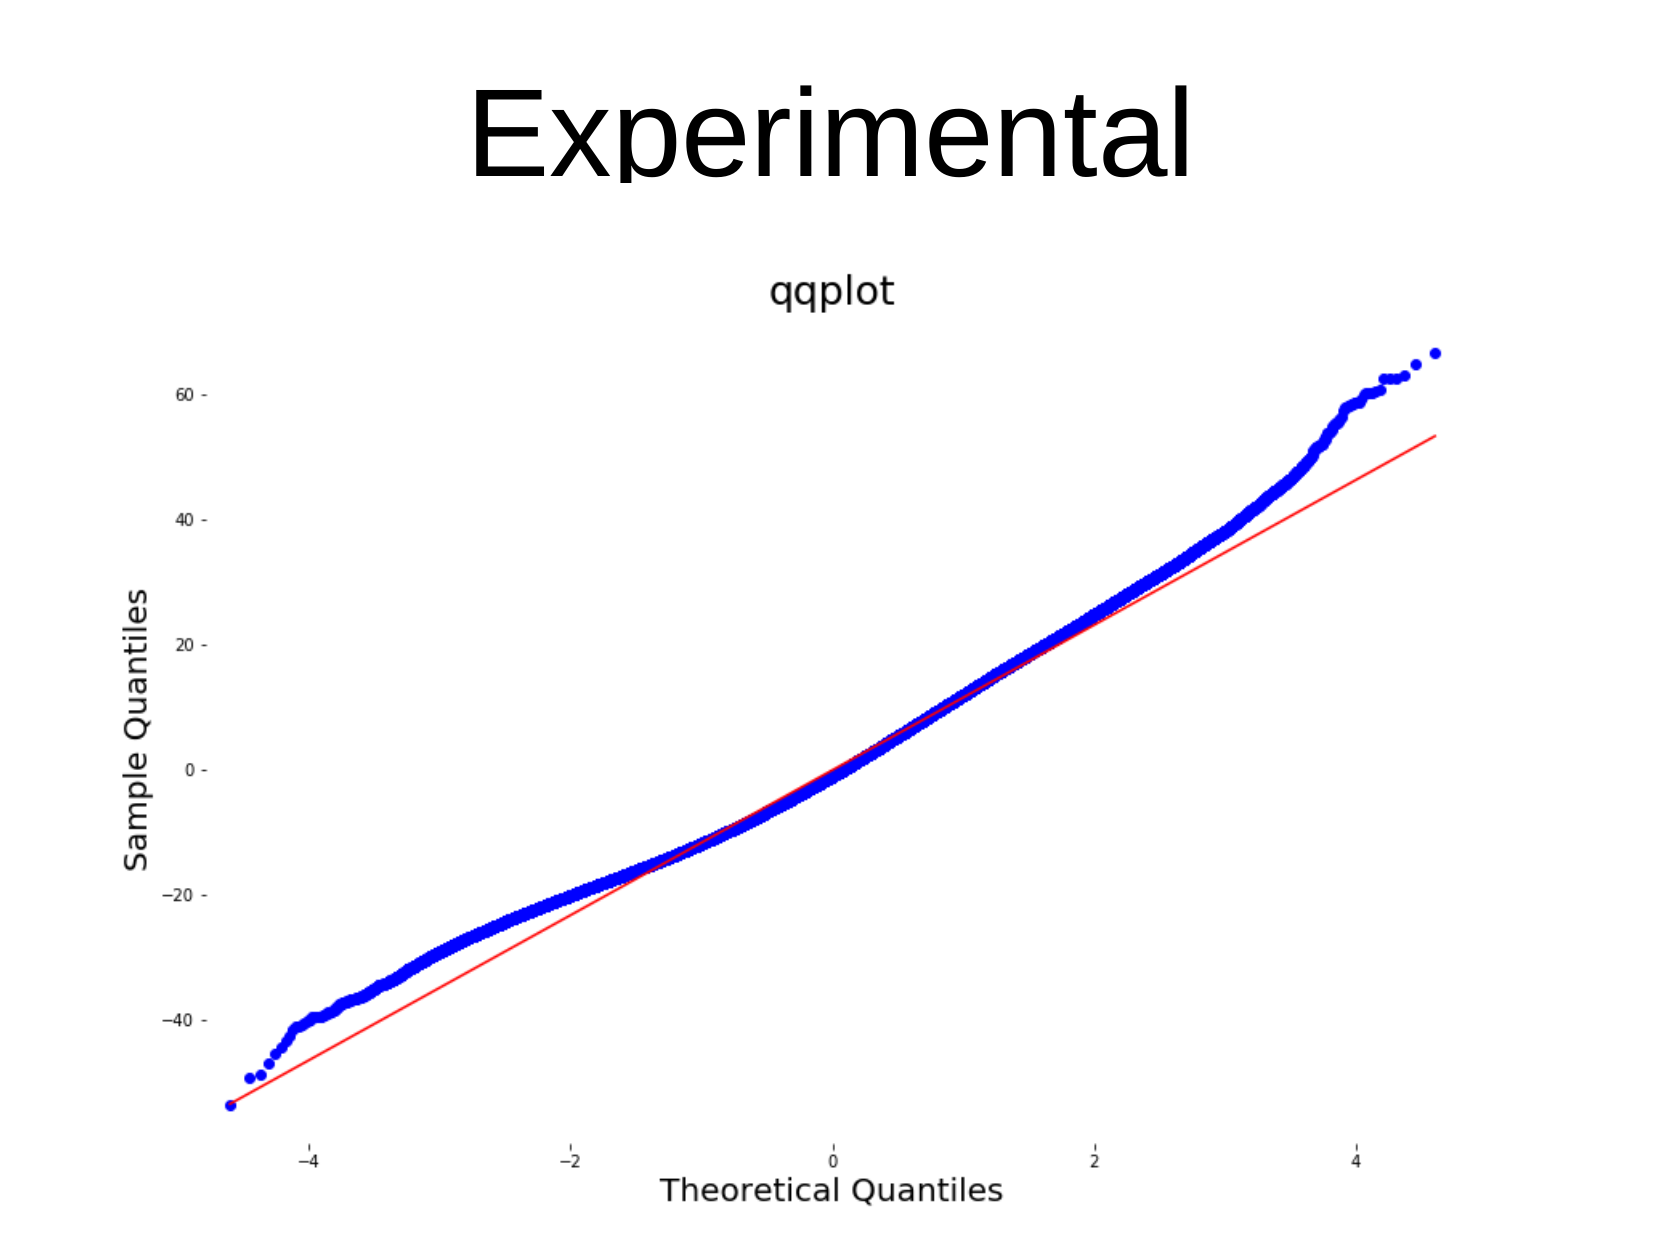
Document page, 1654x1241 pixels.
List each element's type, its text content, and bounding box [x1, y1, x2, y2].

picture [4, 183, 1621, 1241]
title Experimental [86, 30, 1576, 183]
